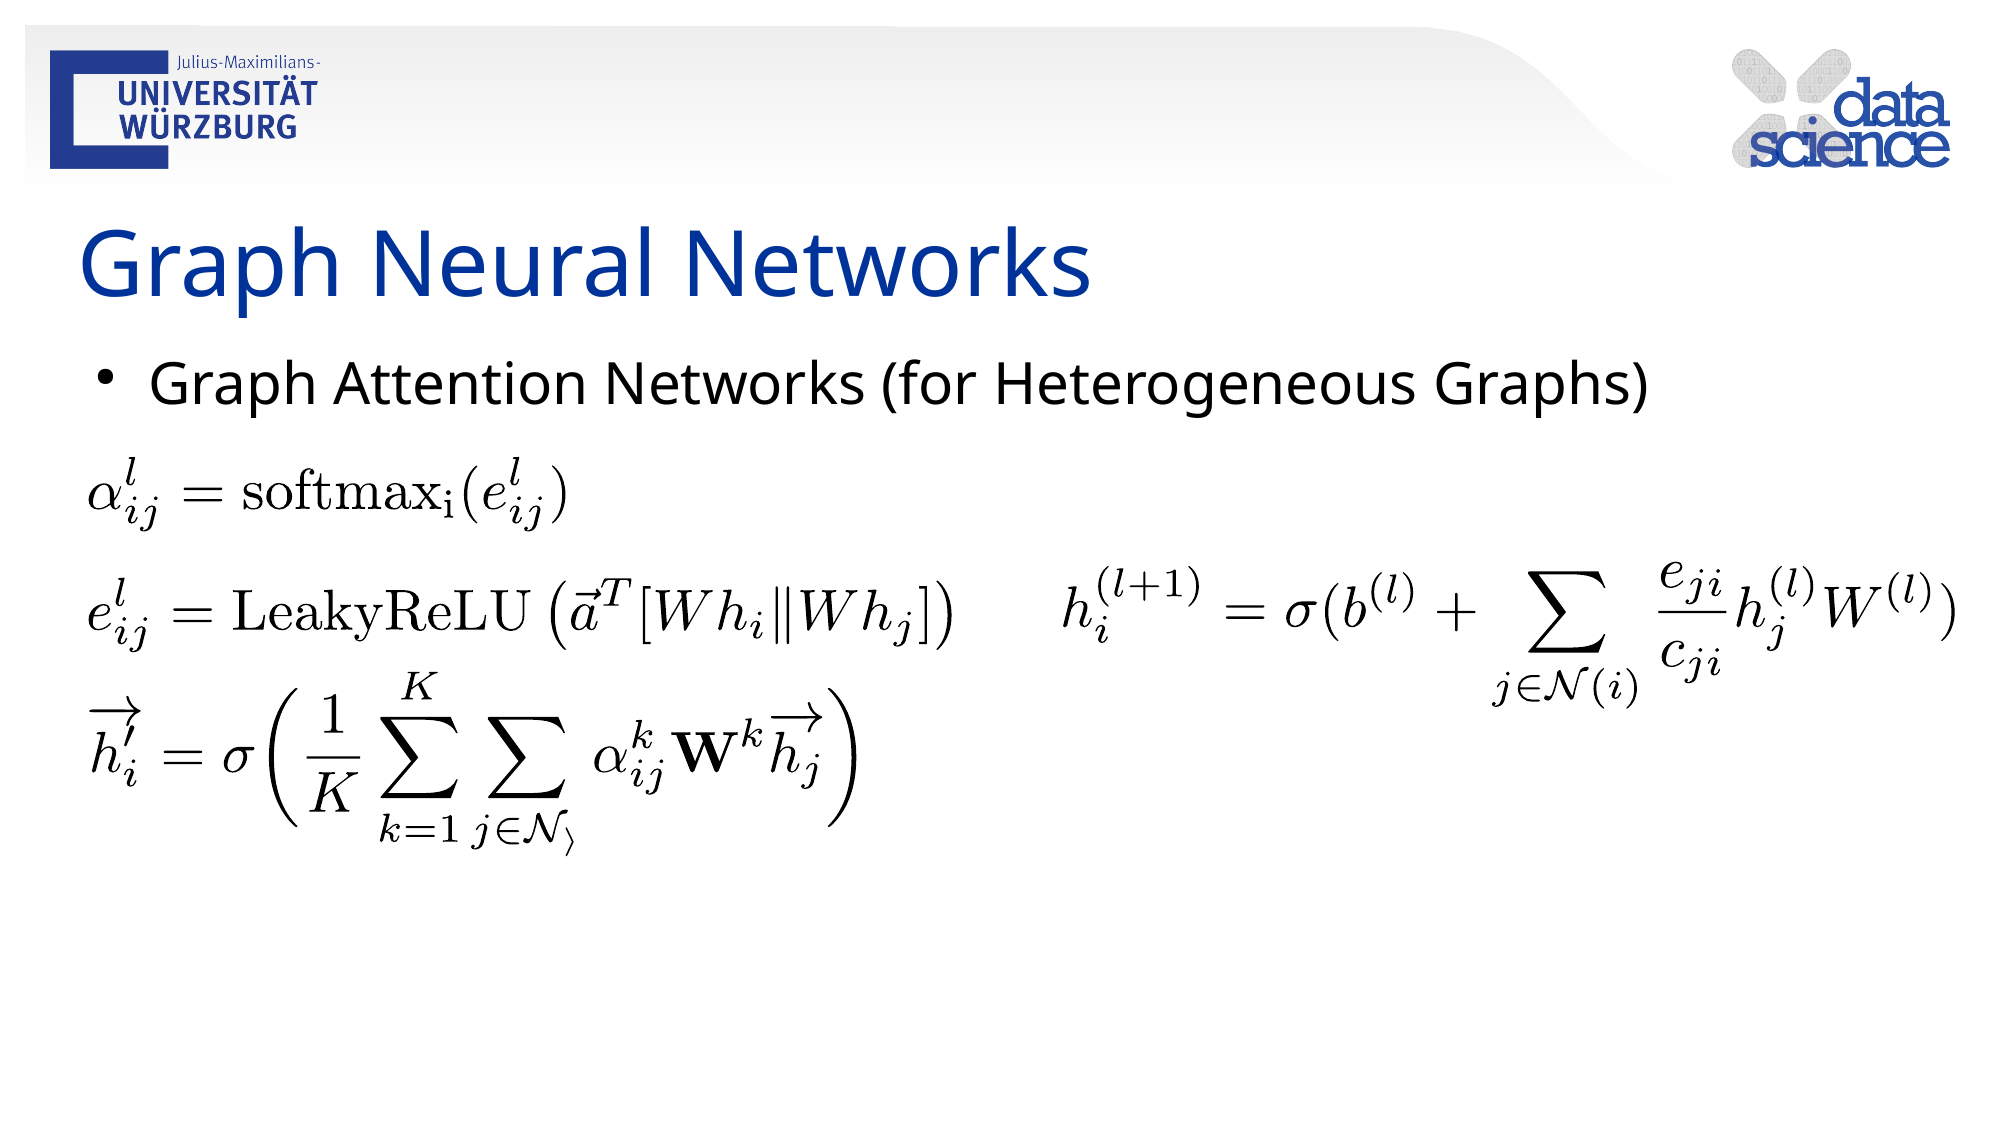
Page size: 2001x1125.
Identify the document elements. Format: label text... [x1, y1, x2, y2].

picture [50, 50, 321, 169]
text_box [89, 671, 857, 857]
title Graph Neural Networks [77, 198, 1901, 324]
text_box [88, 456, 566, 532]
text_box [1062, 561, 1955, 709]
text_box [88, 577, 952, 653]
picture [1732, 49, 1950, 168]
list Graph Attention Networks (for Heterogeneous Graphs) [77, 347, 1901, 1014]
